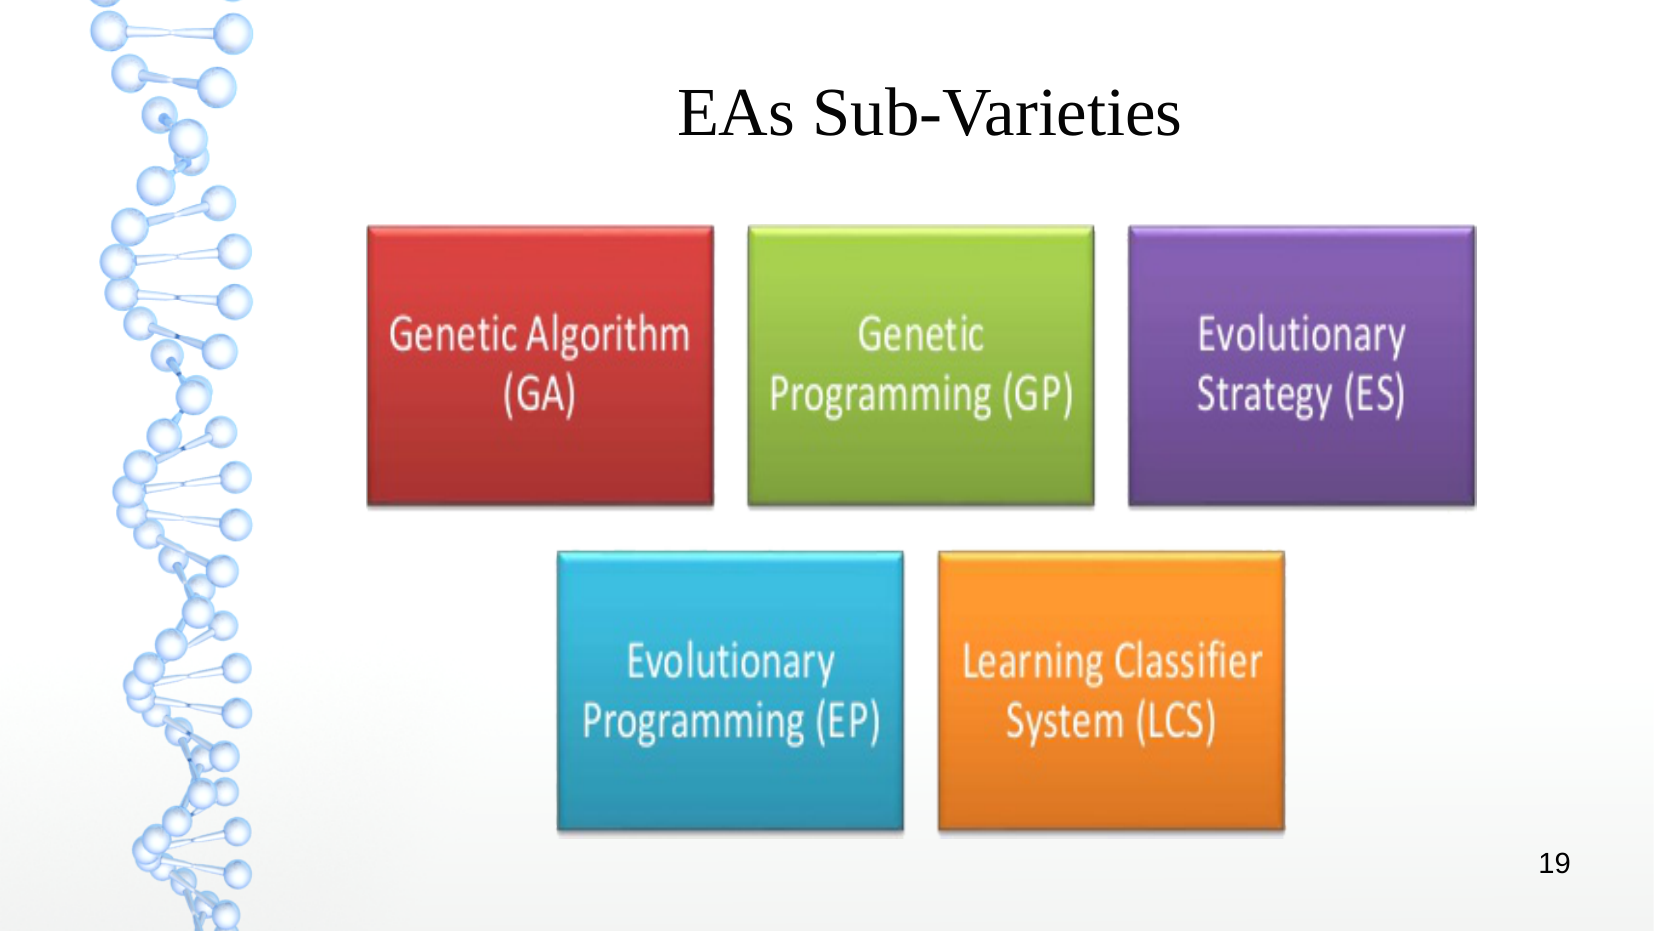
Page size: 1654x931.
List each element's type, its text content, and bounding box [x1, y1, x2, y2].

title EAs Sub-Varieties [265, 35, 1595, 189]
picture [0, 0, 1654, 931]
